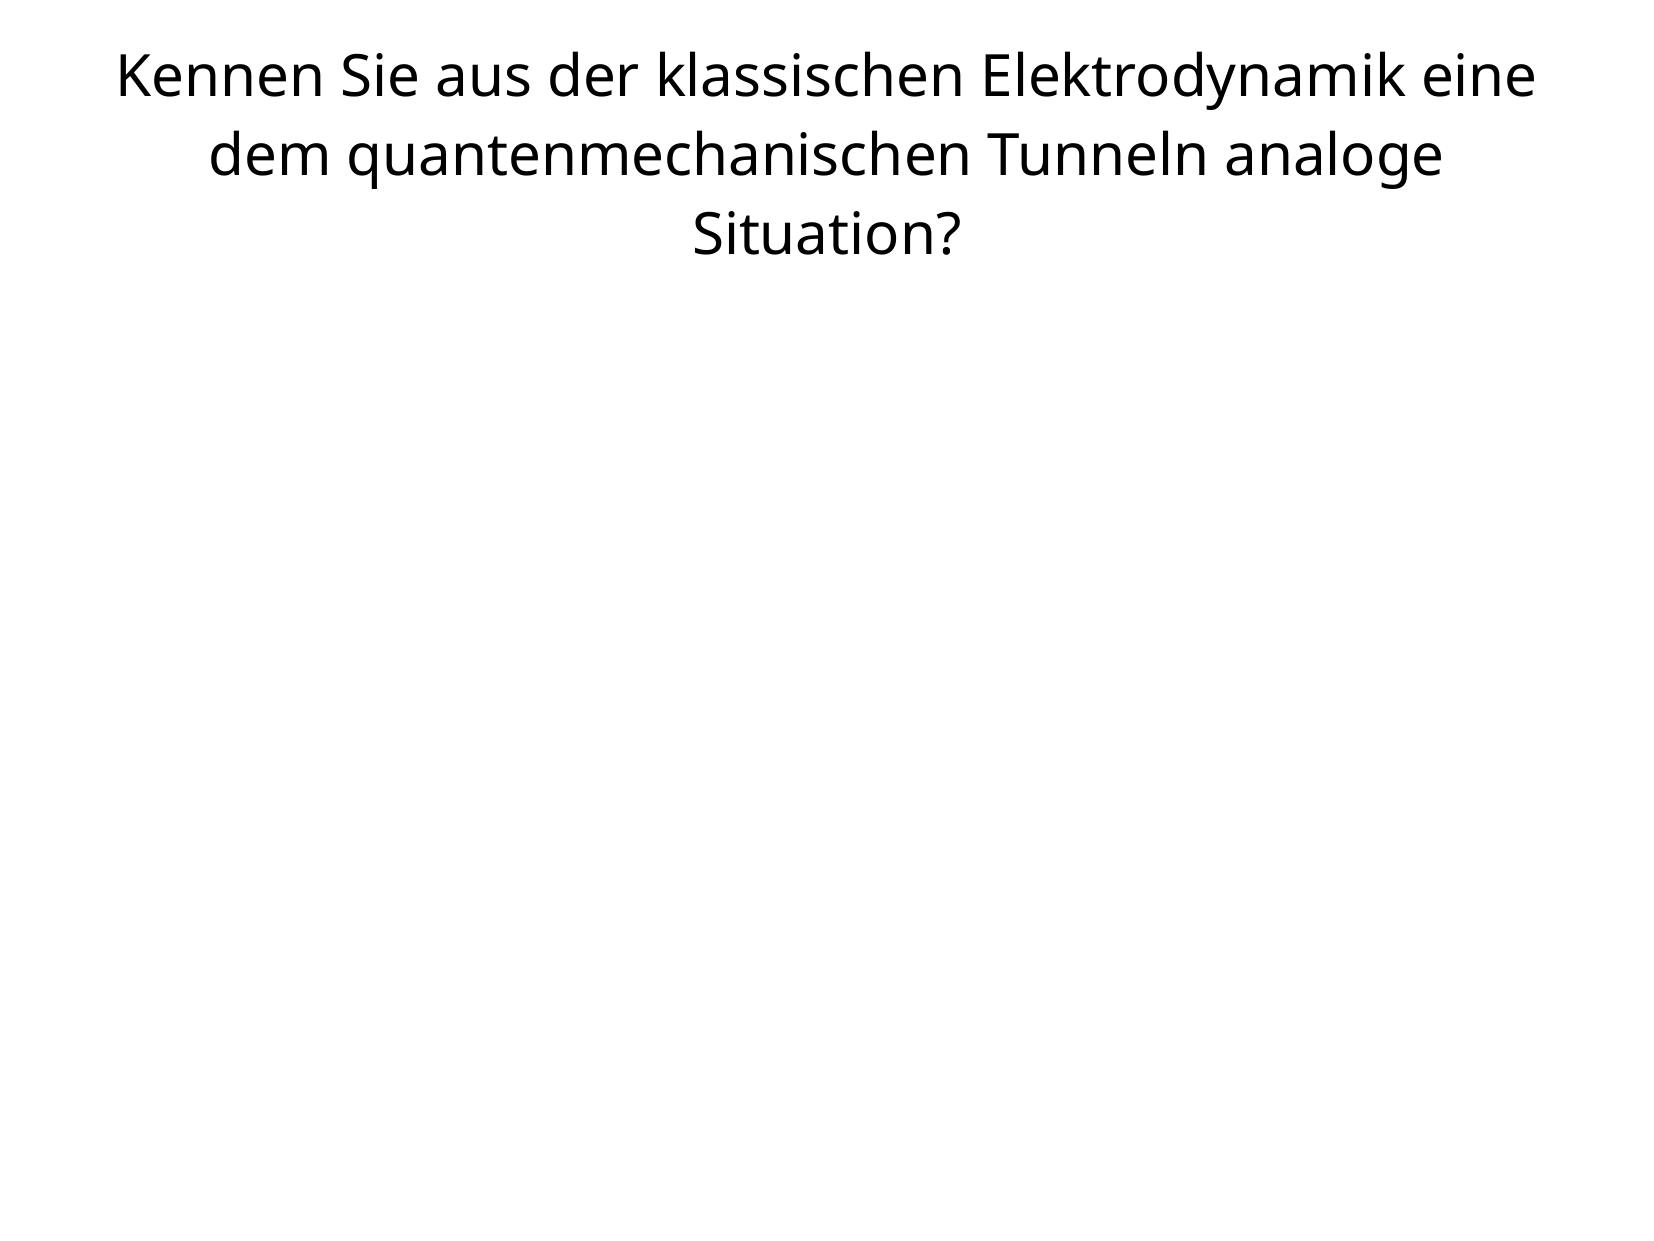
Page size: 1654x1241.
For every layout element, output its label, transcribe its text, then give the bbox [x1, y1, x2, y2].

title Kennen Sie aus der klassischen Elektrodynamik eine dem quantenmechanischen Tunneln analoge Situation? [82, 49, 1571, 257]
